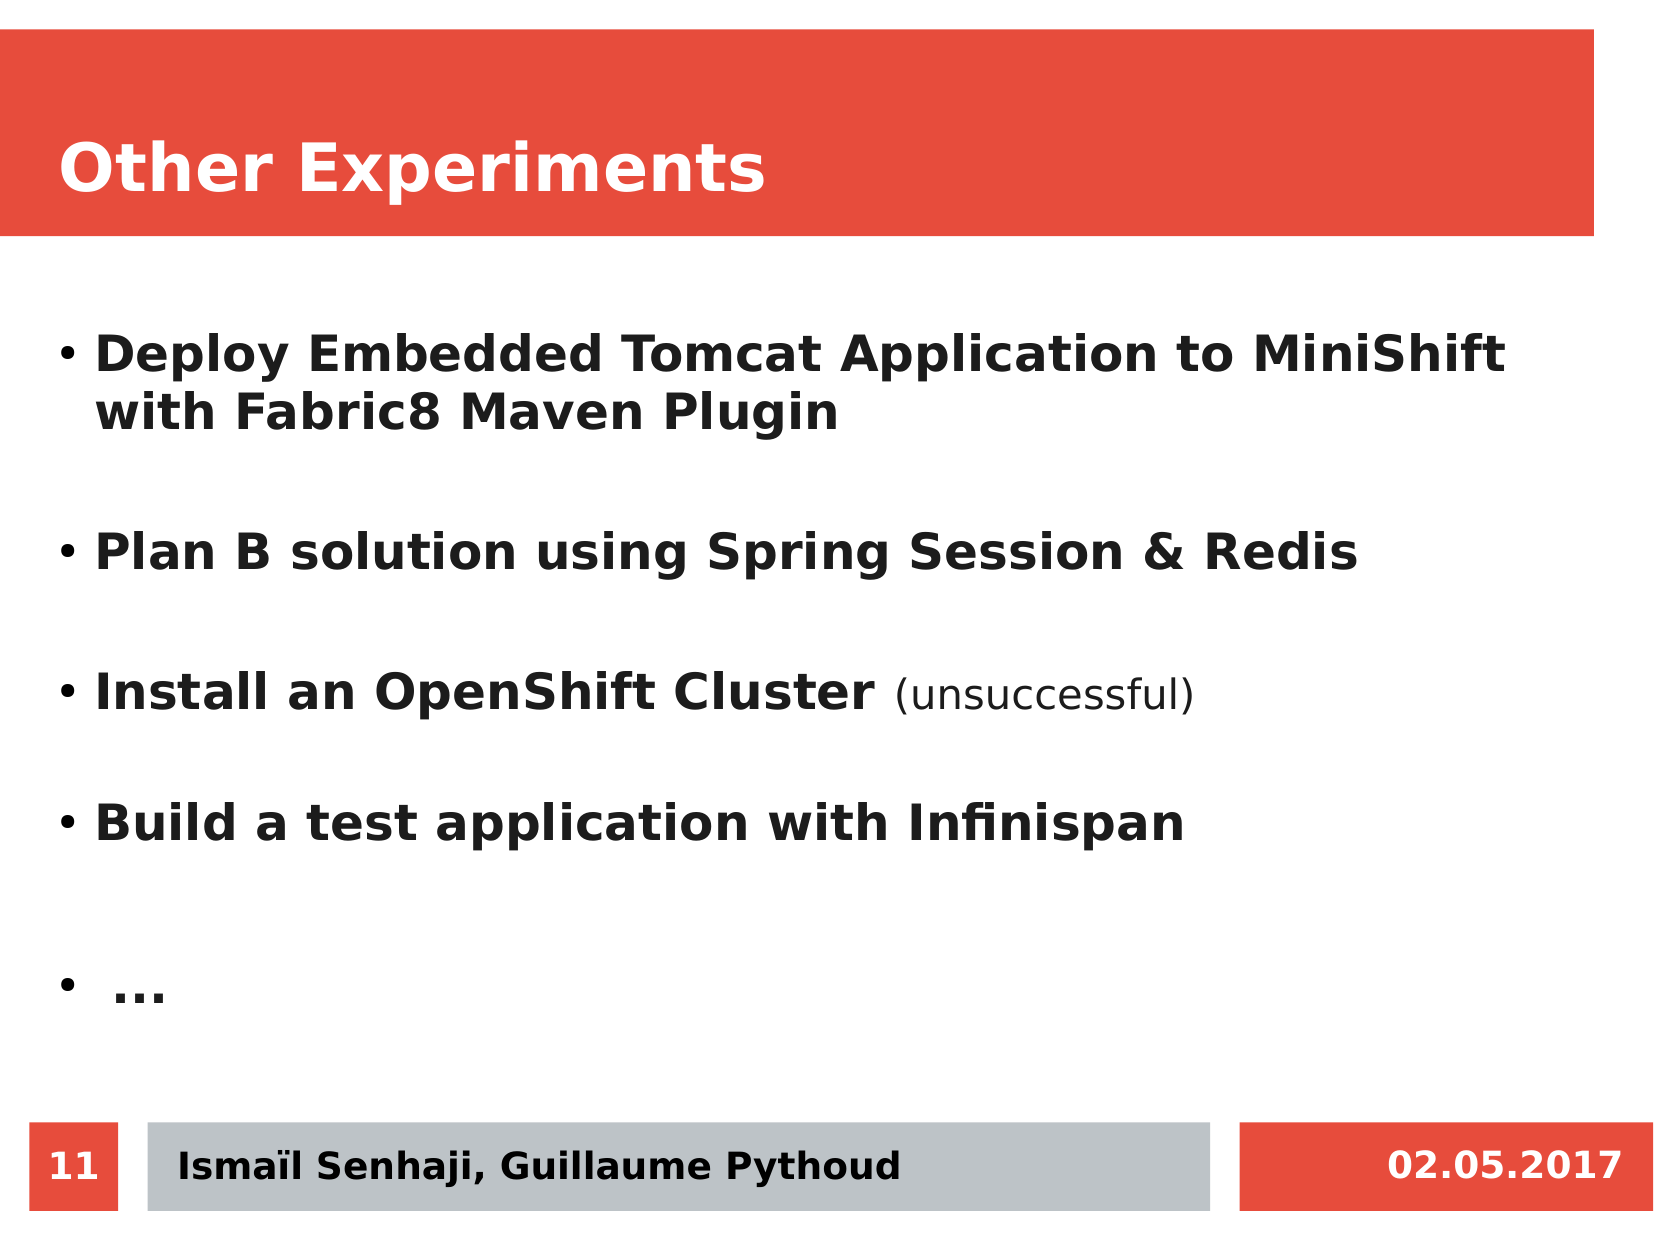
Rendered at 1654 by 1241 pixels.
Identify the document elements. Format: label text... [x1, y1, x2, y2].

title Other Experiments [58, 59, 1594, 207]
list Deploy Embedded Tomcat Application to MiniShift with Fabric8 Maven Plugin Plan B solution using Spring Session & Redis Install an OpenShift Cluster (unsuccessful) Build a test application with Infinispan ... [58, 324, 1565, 1093]
